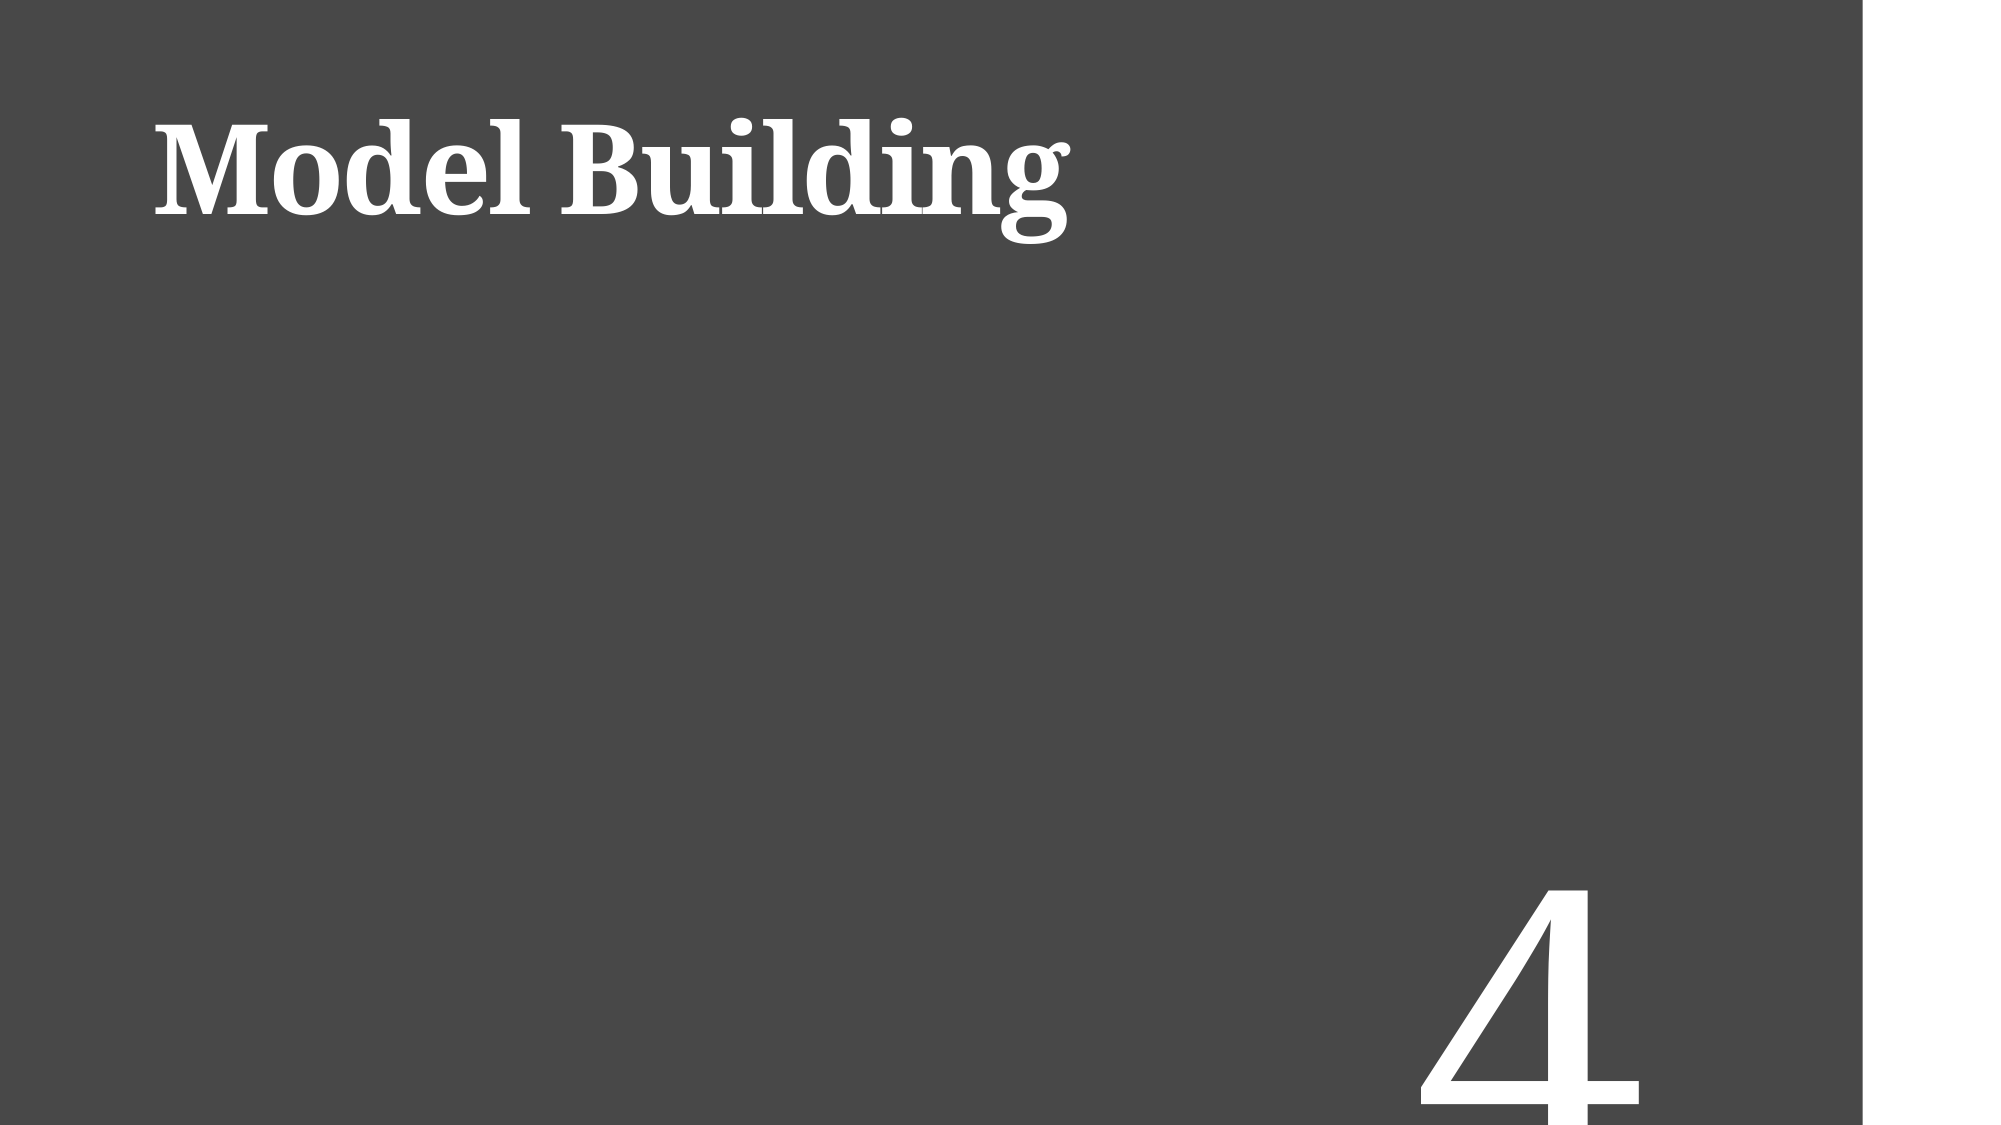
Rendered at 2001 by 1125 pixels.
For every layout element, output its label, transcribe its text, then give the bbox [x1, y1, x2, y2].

title Model Building [137, 59, 1390, 278]
list 4 [1399, 727, 1808, 1125]
